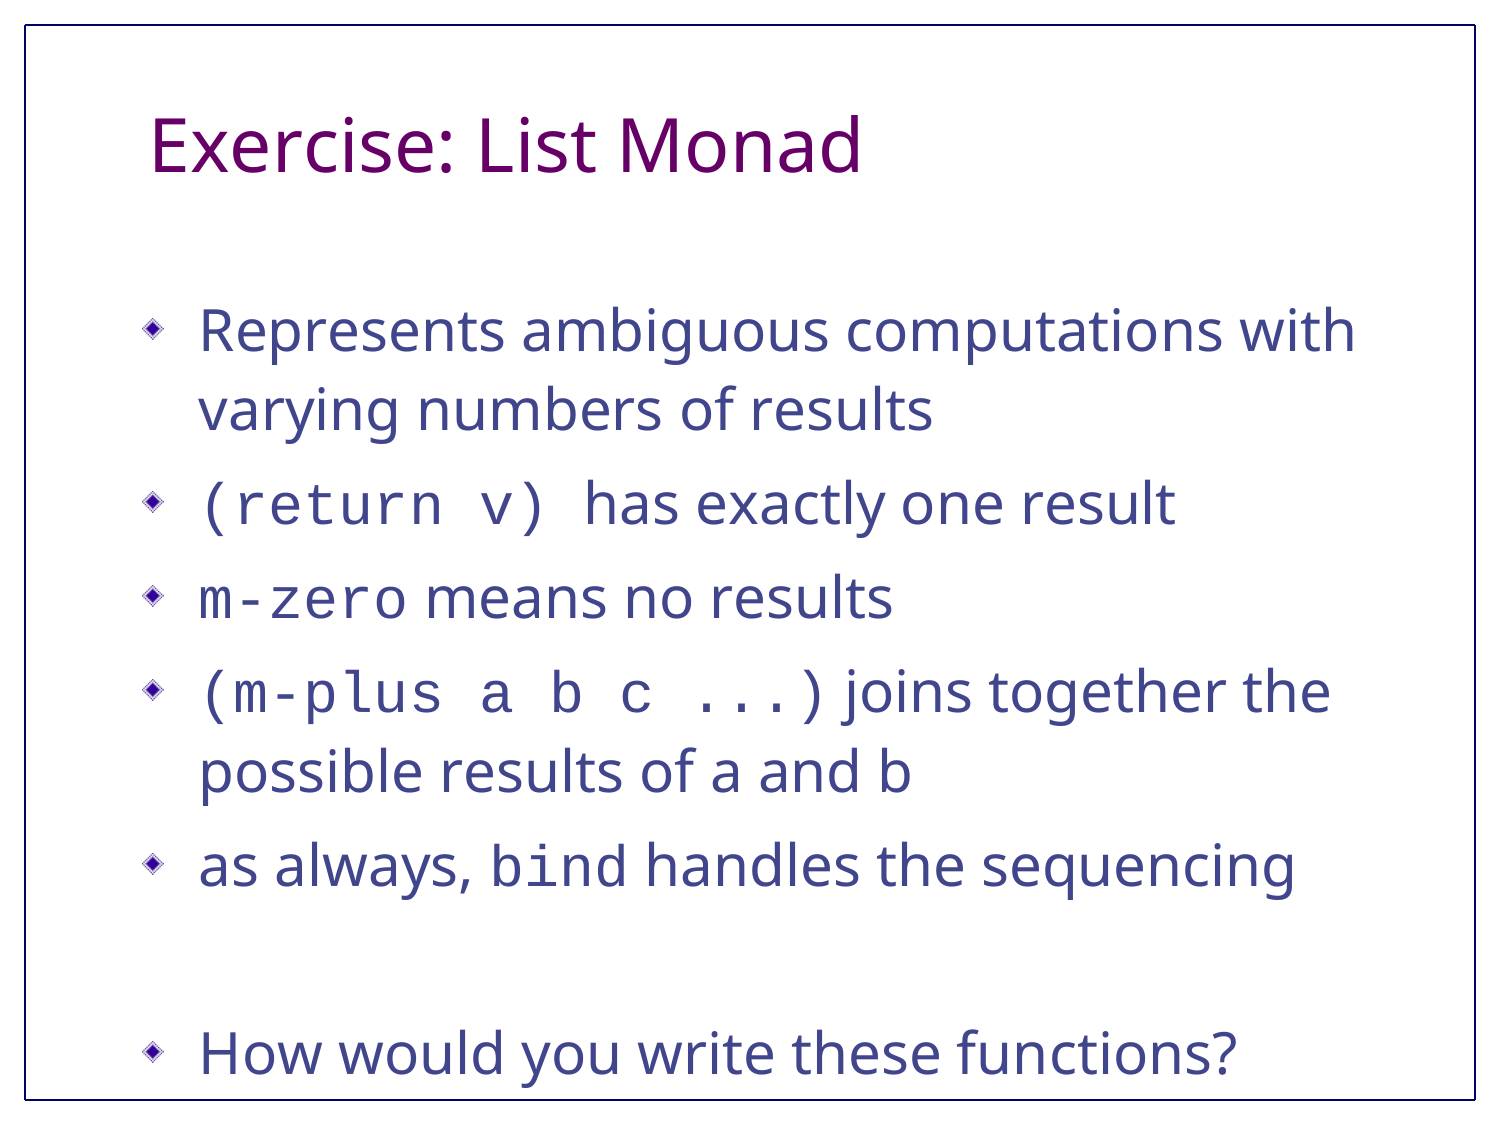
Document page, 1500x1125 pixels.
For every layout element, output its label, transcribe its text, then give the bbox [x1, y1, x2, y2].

title Exercise: List Monad [148, 57, 1386, 231]
picture [142, 1041, 164, 1063]
list Represents ambiguous computations with varying numbers of results (return v) has exactly one result m-zero means no results (m-plus a b c ...) joins together the possible results of a and b as always, bind handles the sequencing How would you write these functions? [142, 289, 1418, 1035]
